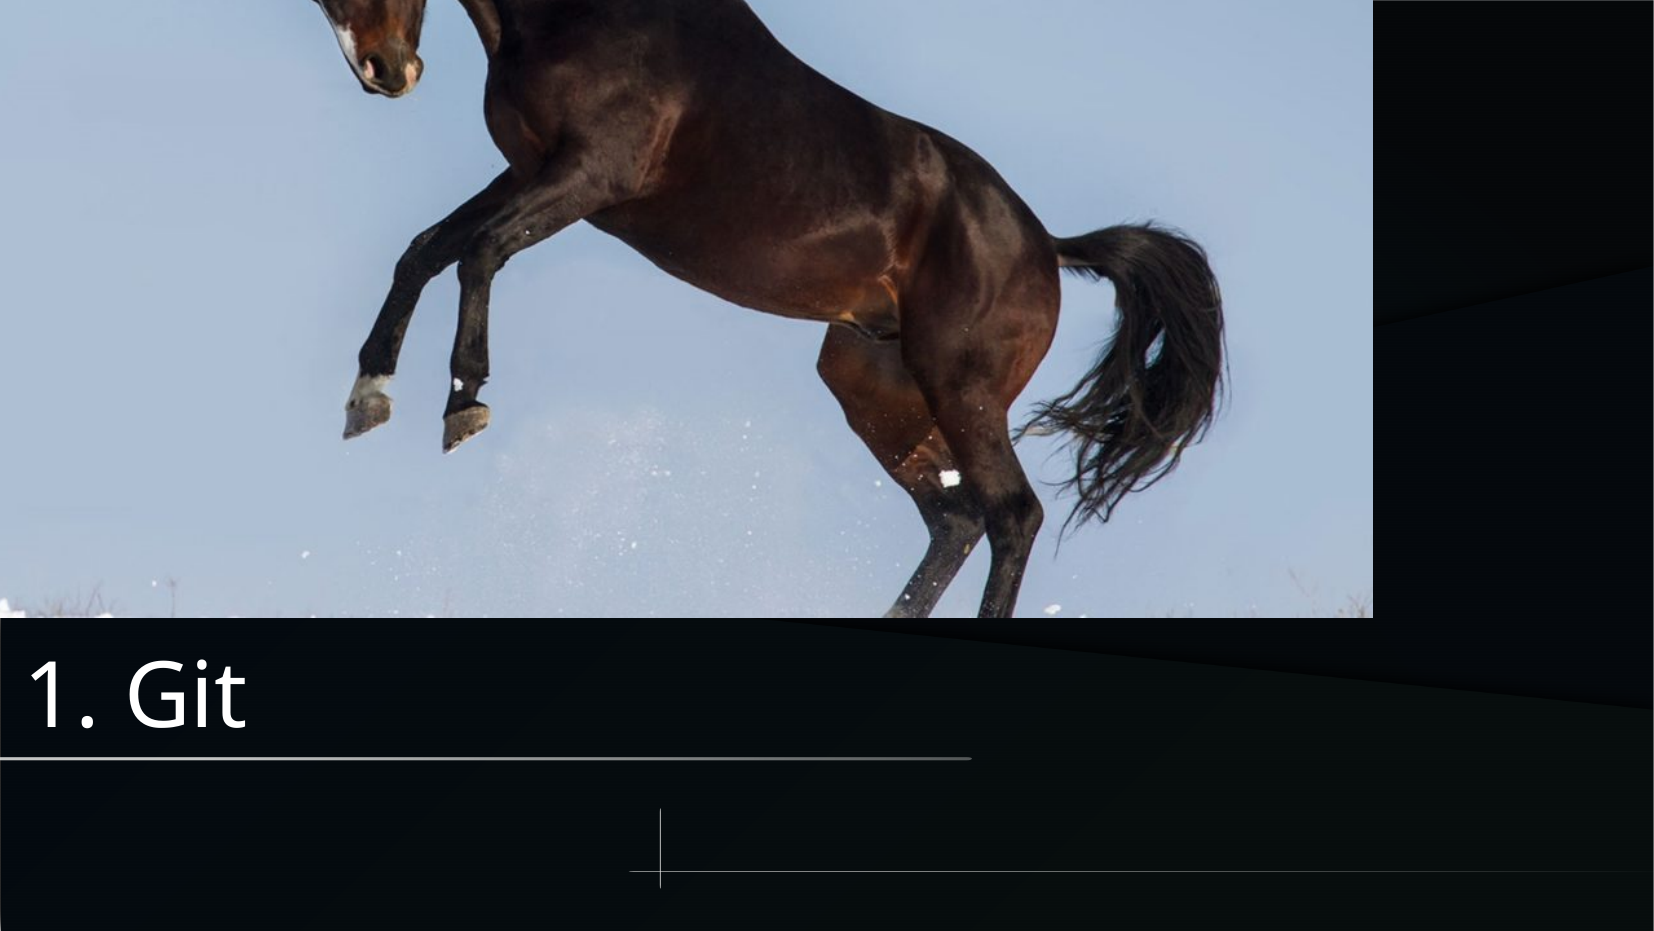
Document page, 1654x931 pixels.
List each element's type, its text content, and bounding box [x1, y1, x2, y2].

title 1. Git [23, 634, 1501, 750]
picture [0, 0, 1654, 931]
